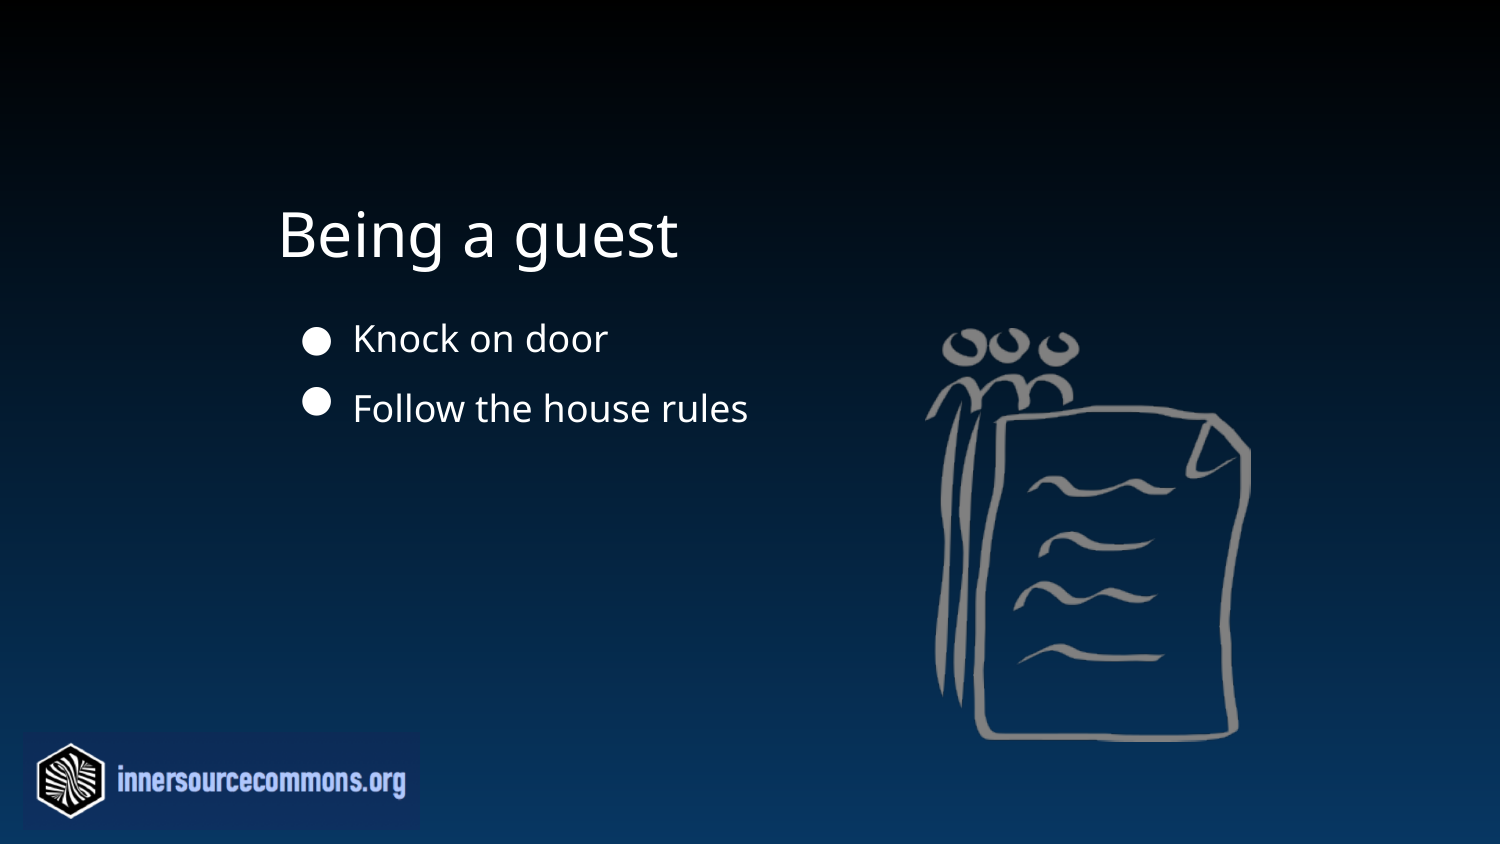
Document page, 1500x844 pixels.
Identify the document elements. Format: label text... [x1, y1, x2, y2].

text_box Being a guest Knock on door Follow the house rules [262, 180, 1004, 267]
picture [925, 328, 1251, 742]
picture [23, 732, 420, 830]
